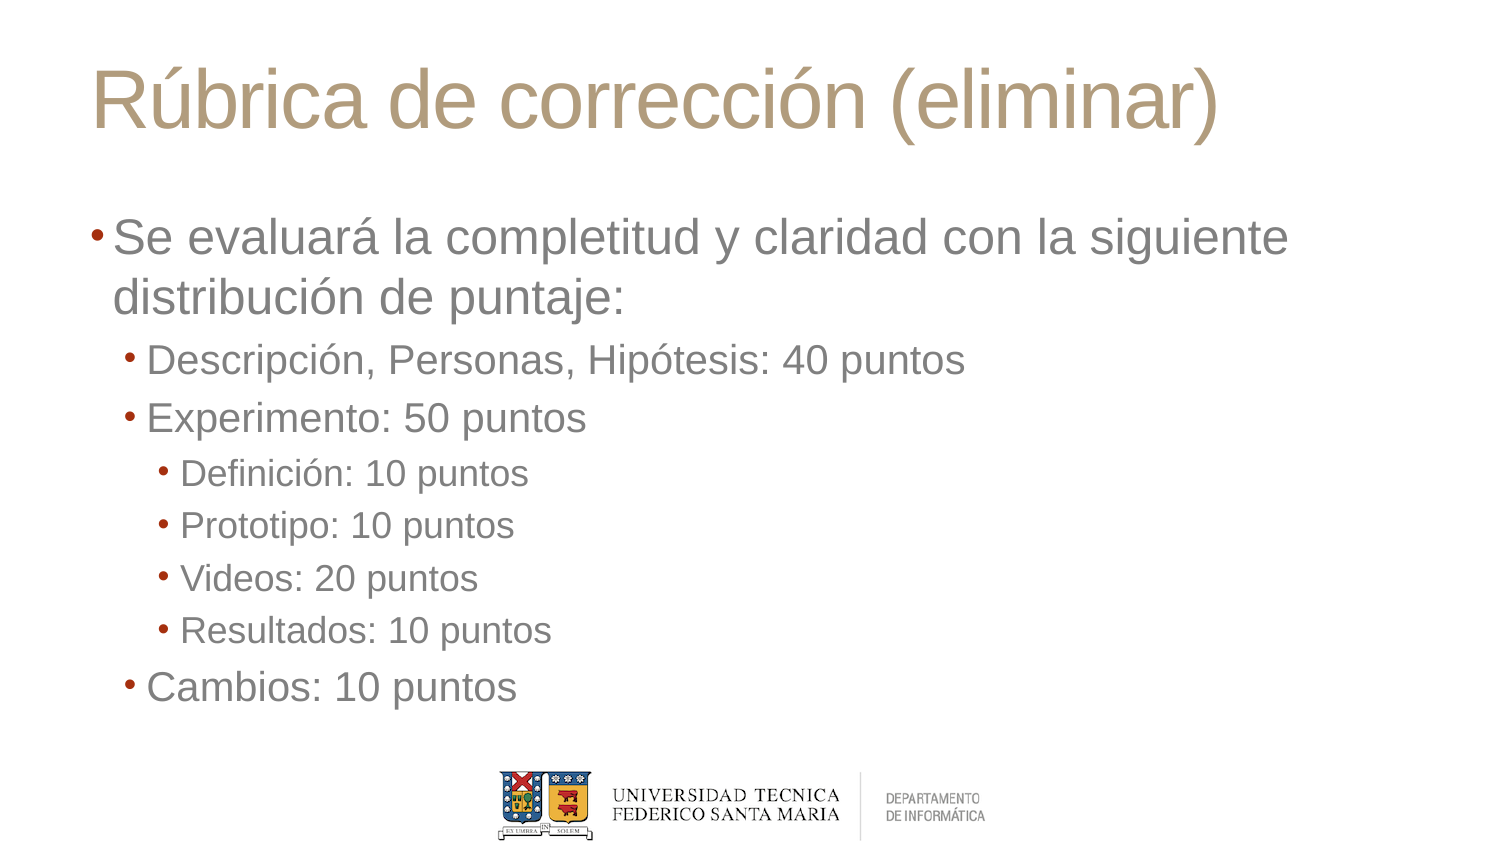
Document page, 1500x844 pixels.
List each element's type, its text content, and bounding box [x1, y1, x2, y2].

picture [494, 797, 1006, 842]
list Se evaluará la completitud y claridad con la siguiente distribución de puntaje: Descripción, Personas, Hipótesis: 40 puntos Experimento: 50 puntos Definición: 10 puntos Prototipo: 10 puntos Videos: 20 puntos Resultados: 10 puntos Cambios: 10 puntos [75, 196, 1425, 797]
title Rúbrica de corrección (eliminar) [75, 33, 1425, 156]
